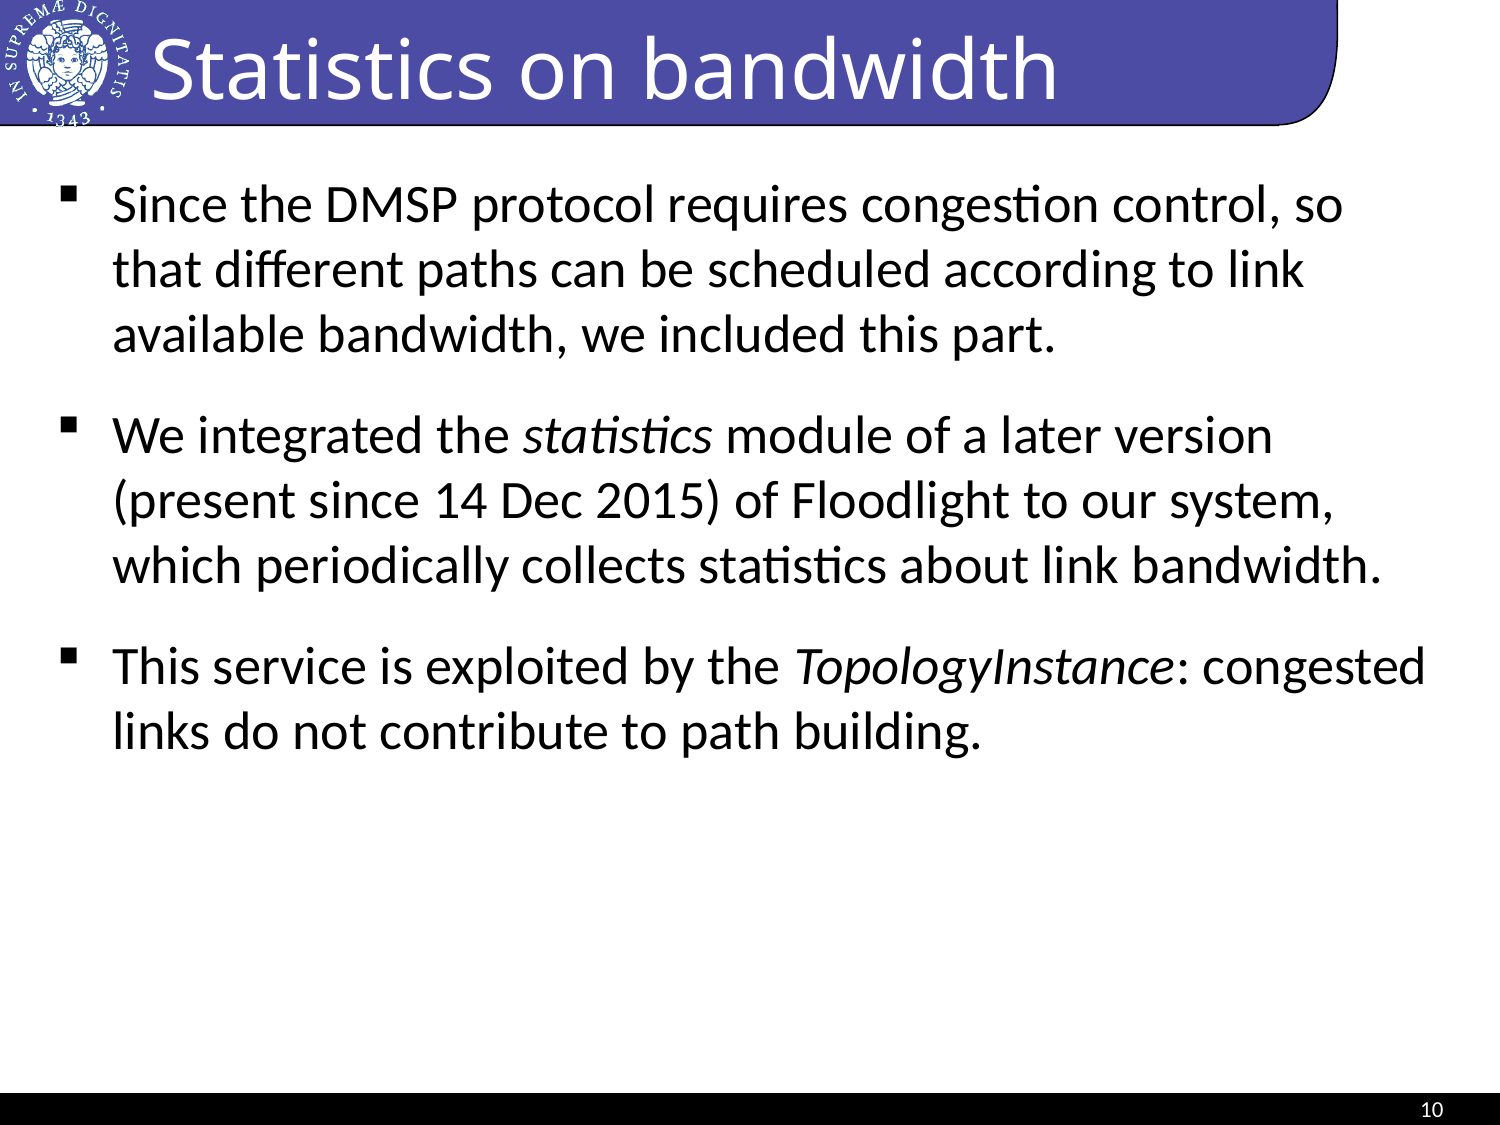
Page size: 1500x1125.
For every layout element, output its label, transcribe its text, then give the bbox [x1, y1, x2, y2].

picture [2, 0, 133, 130]
text_box <numero> [2, 1086, 1500, 1125]
text_box Since the DMSP protocol requires congestion control, so that different paths can be scheduled according to link available bandwidth, we included this part. We integrated the statistics module of a later version (present since 14 Dec 2015) of Floodlight to our system, which periodically collects statistics about link bandwidth. This service is exploited by the TopologyInstance: congested links do not contribute to path building. [41, 160, 1459, 1086]
text_box Statistics on bandwidth [135, 7, 1341, 126]
